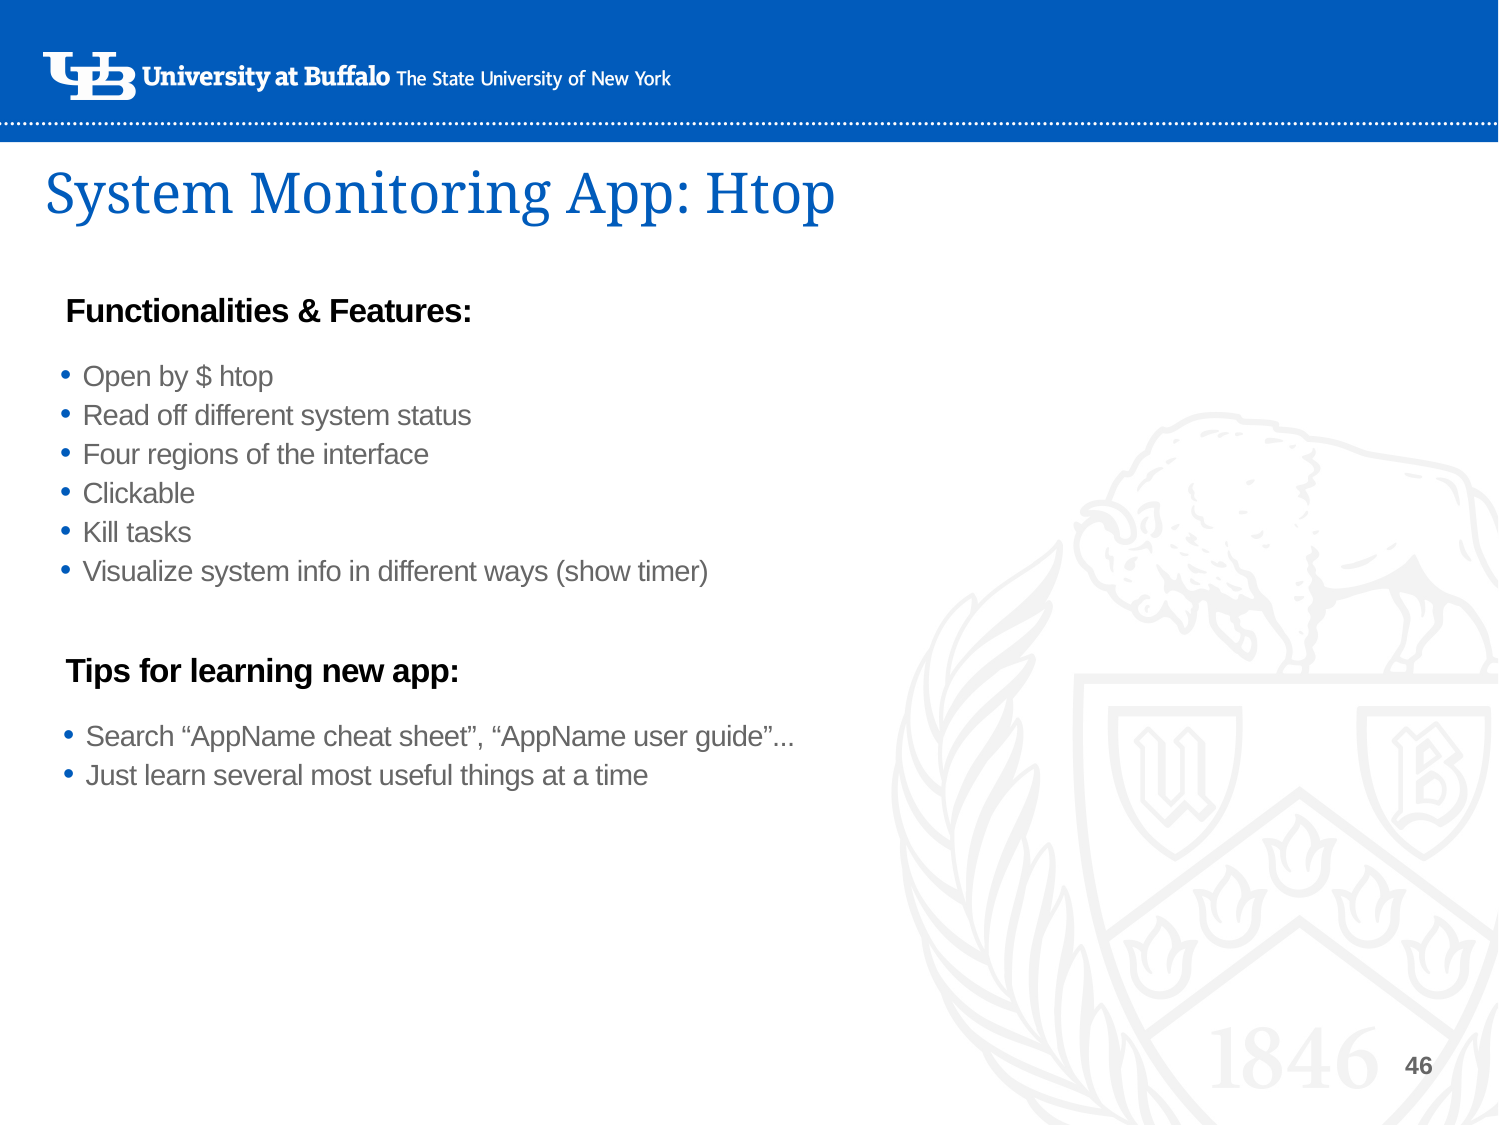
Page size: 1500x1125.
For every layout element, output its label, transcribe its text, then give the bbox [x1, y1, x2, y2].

list Search “AppName cheat sheet”, “AppName user guide”... Just learn several most useful things at a time [33, 714, 979, 811]
text_box Functionalities & Features: [50, 285, 586, 338]
list Open by $ htop Read off different system status Four regions of the interface Clickable Kill tasks Visualize system info in different ways (show timer) [30, 354, 976, 571]
text_box Tips for learning new app: [50, 645, 591, 706]
title System Monitoring App: Htop [30, 153, 1387, 233]
picture [0, 0, 1499, 1125]
